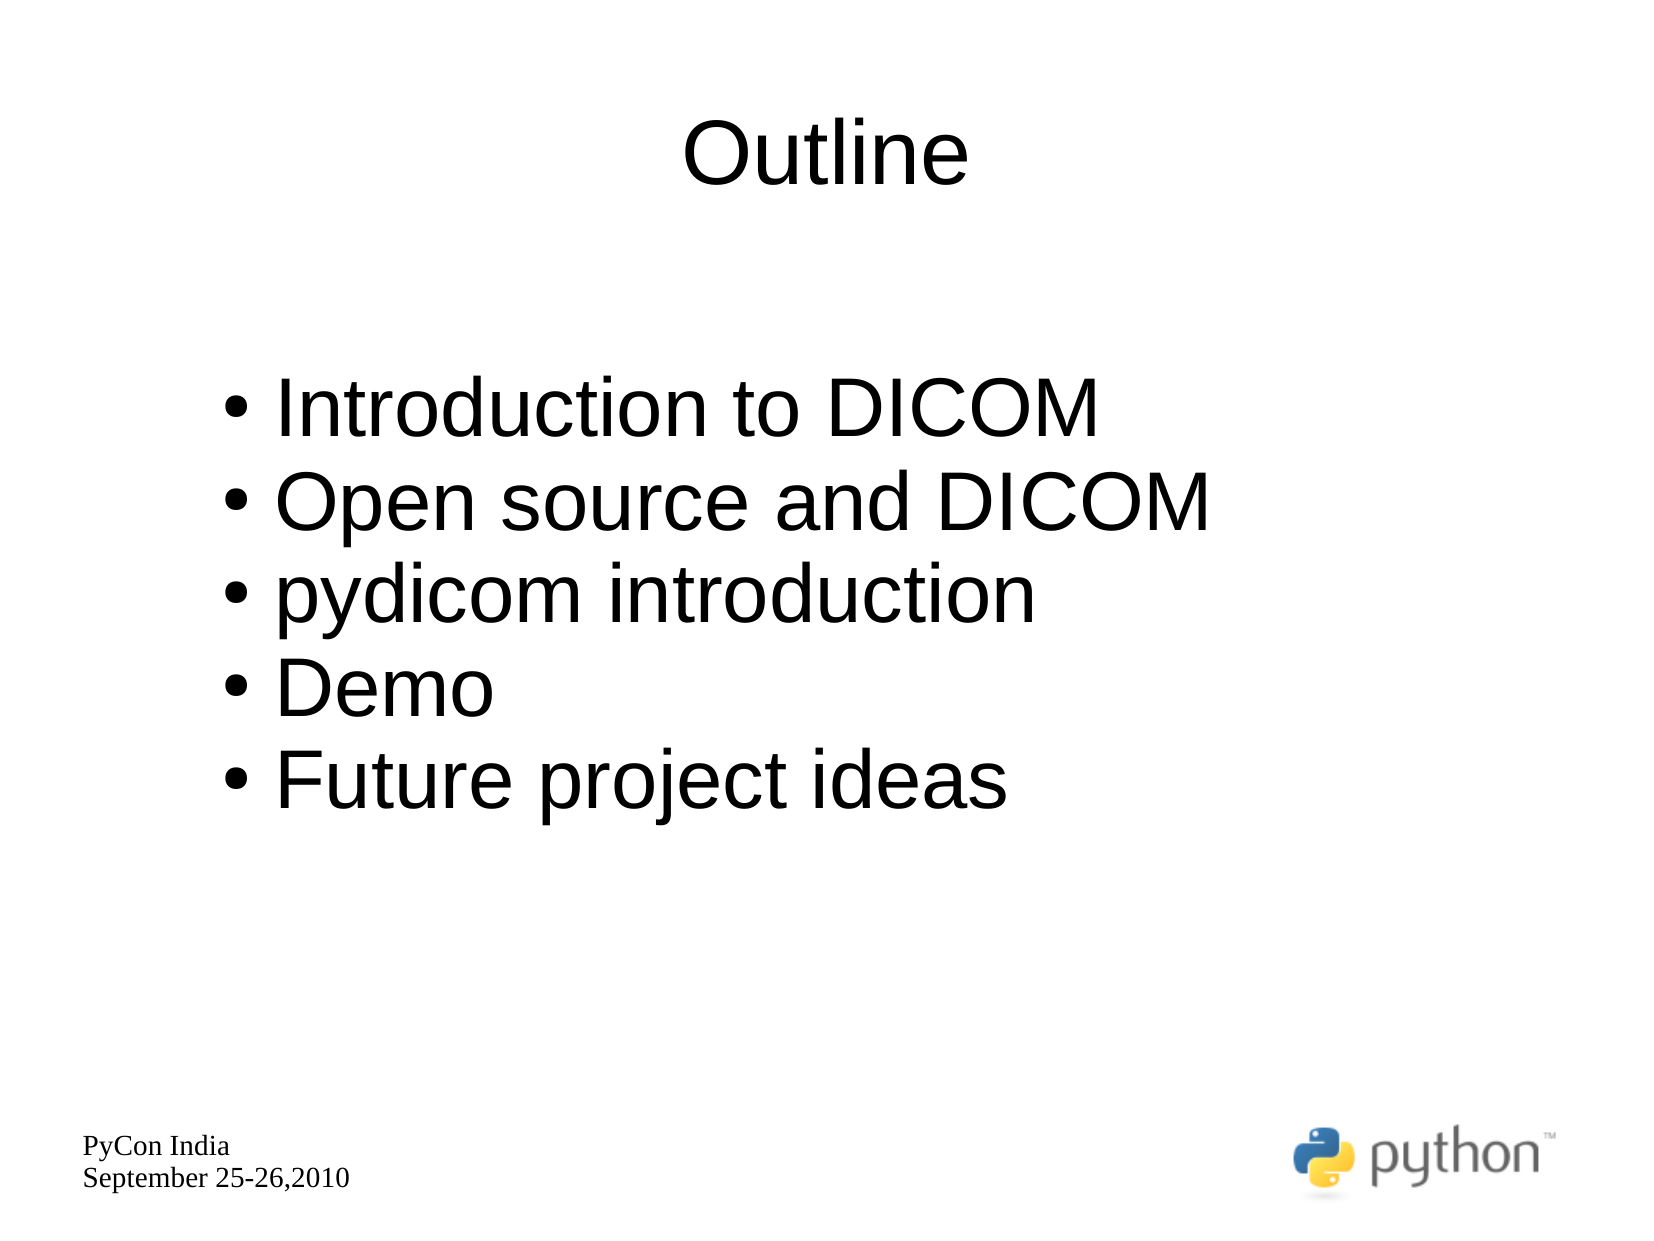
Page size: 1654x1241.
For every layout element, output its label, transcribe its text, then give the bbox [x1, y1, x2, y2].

text_box Introduction to DICOM Open source and DICOM pydicom introduction Demo Future project ideas [206, 354, 1536, 1063]
title Outline [82, 49, 1571, 257]
picture [1250, 1109, 1581, 1221]
